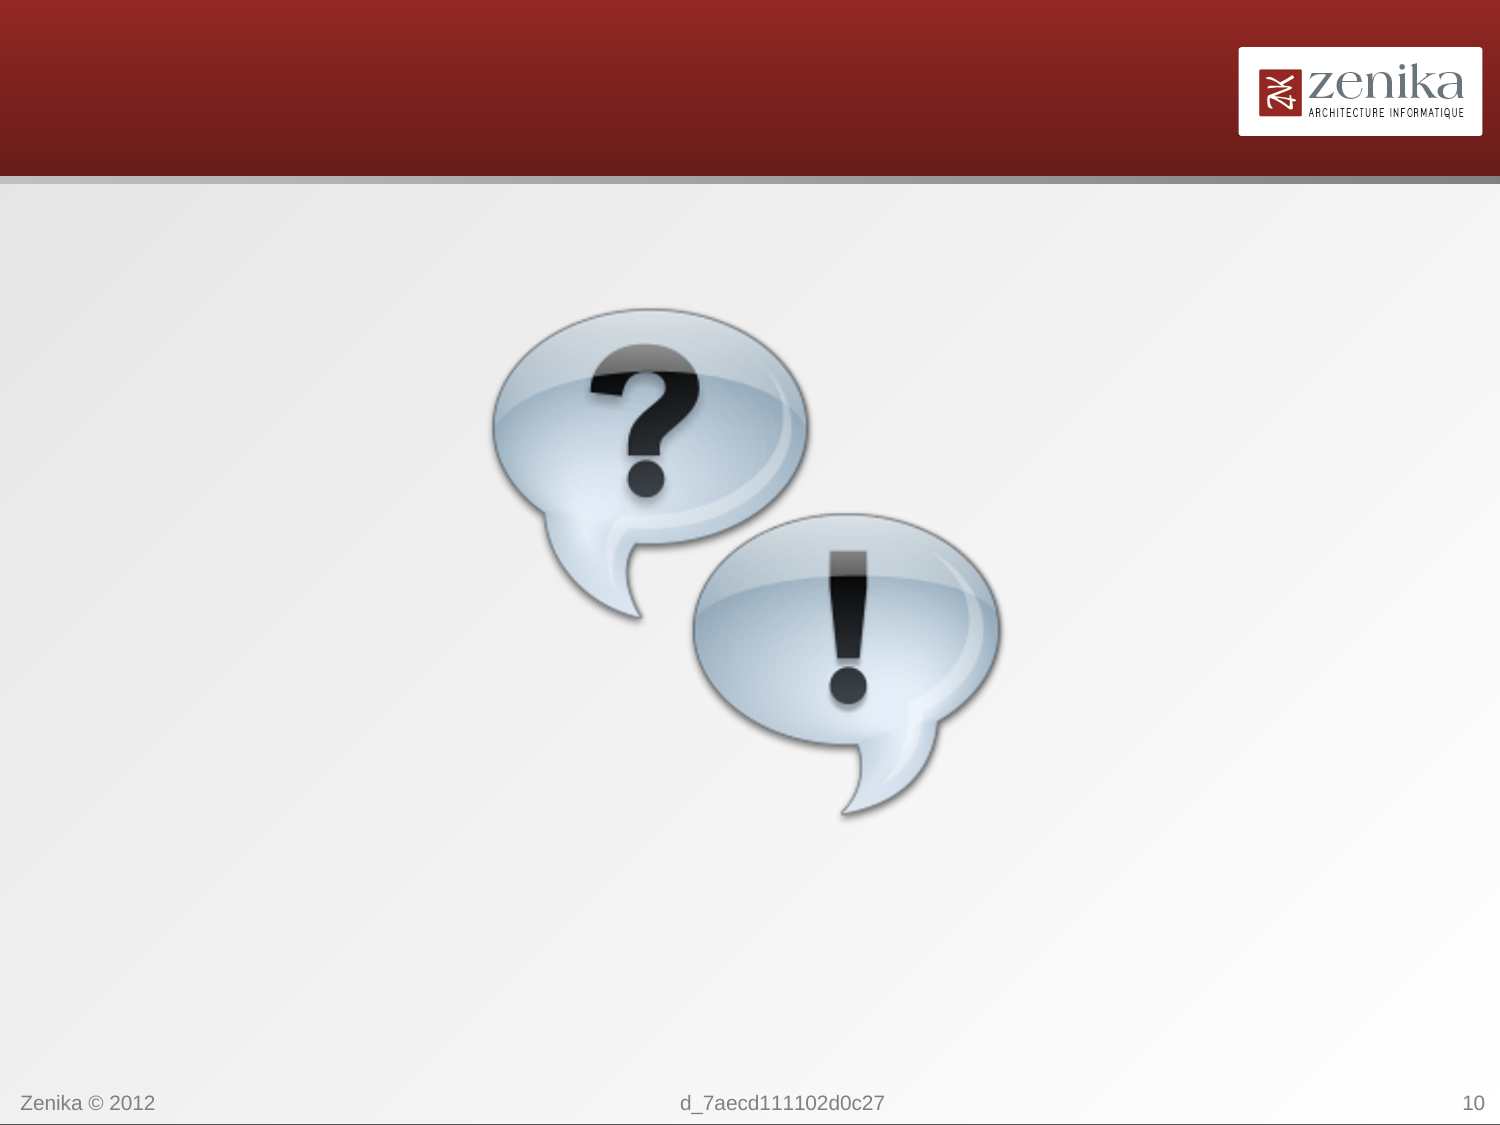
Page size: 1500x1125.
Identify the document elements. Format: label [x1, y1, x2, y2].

picture [1257, 58, 1464, 125]
picture [483, 295, 1017, 830]
